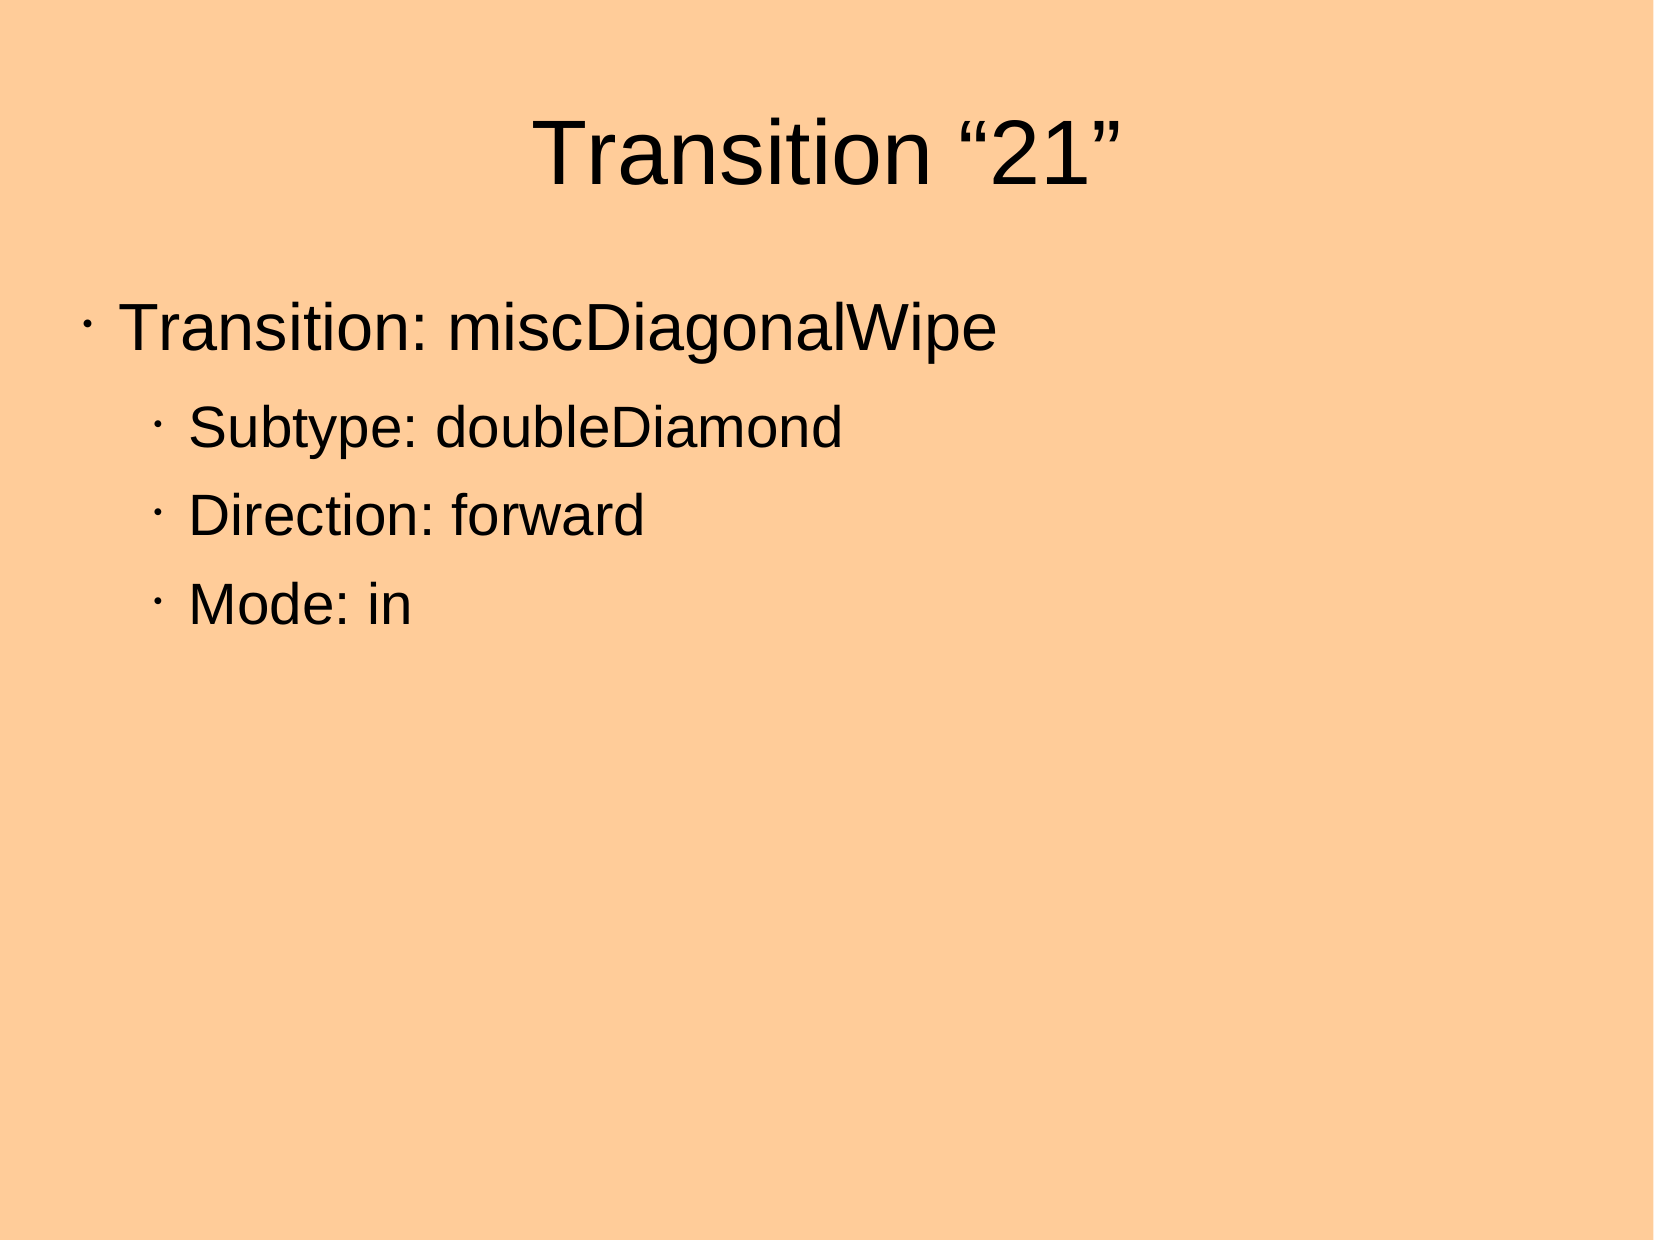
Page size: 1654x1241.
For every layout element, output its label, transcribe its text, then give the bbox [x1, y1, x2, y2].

title Transition “21” [82, 49, 1571, 257]
list Transition: miscDiagonalWipe Subtype: doubleDiamond Direction: forward Mode: in [82, 290, 1571, 1080]
